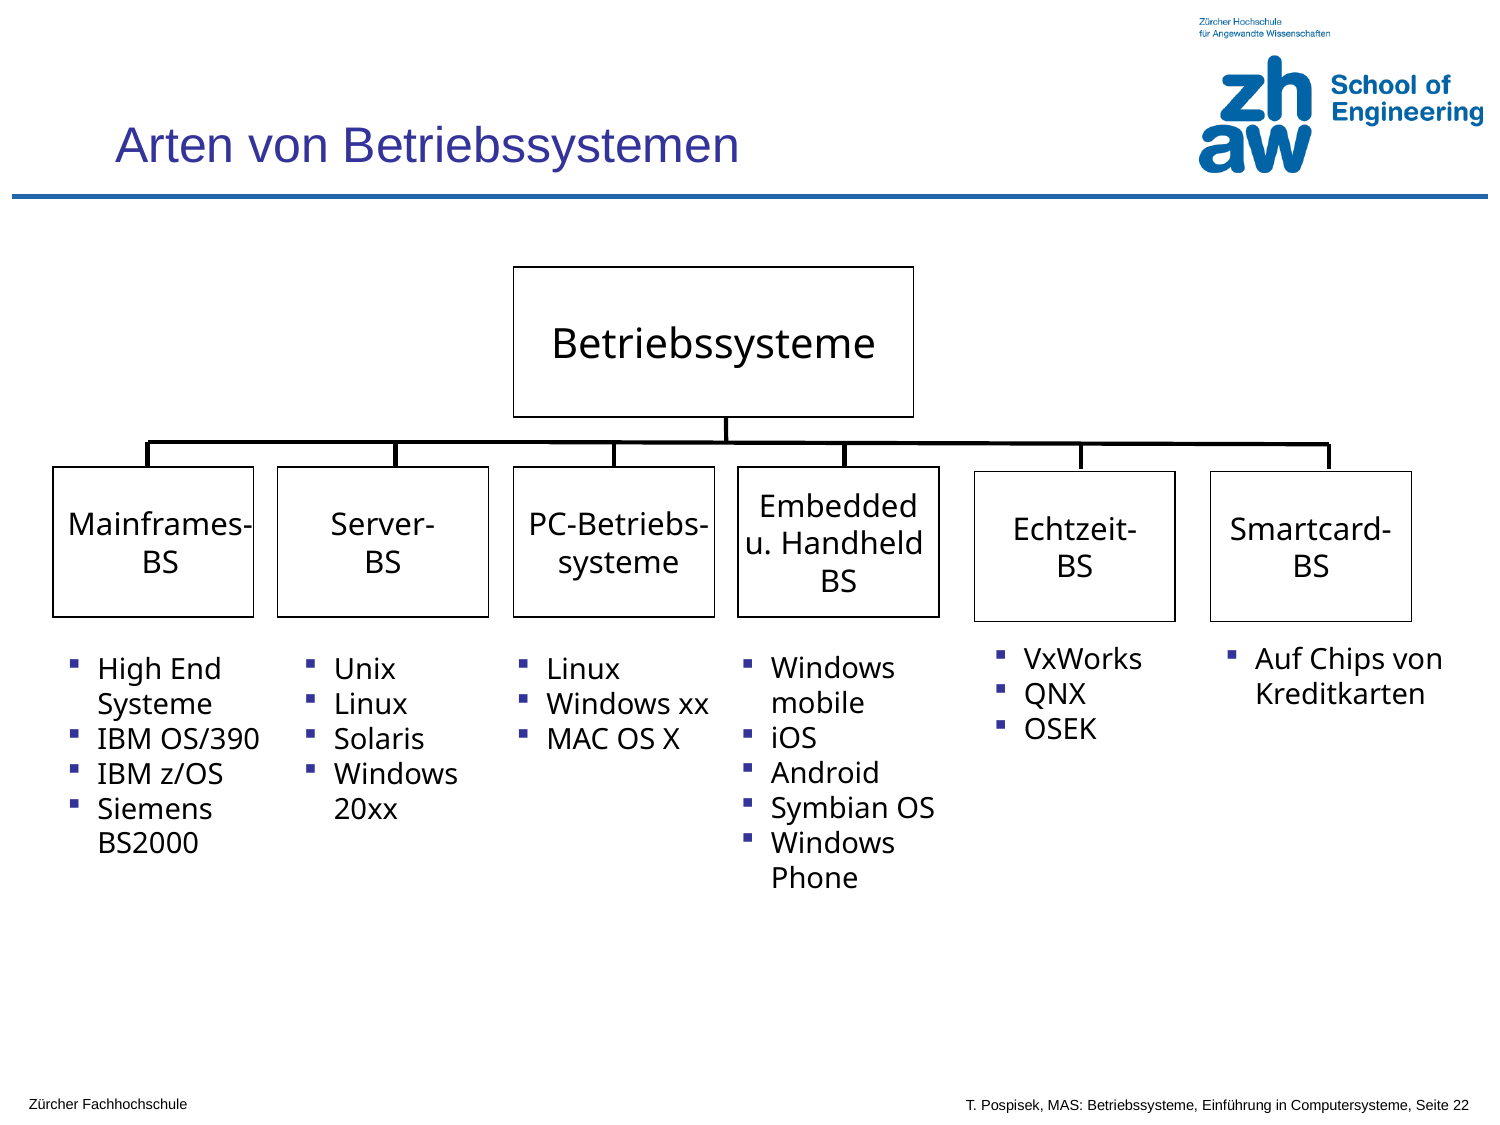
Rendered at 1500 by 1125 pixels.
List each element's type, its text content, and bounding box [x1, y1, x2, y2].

text_box VxWorks QNX OSEK [979, 633, 1176, 788]
text_box Betriebssysteme [513, 267, 914, 418]
picture [1199, 18, 1483, 173]
text_box Auf Chips von Kreditkarten [1210, 633, 1468, 719]
text_box Smartcard- BS [1210, 471, 1412, 622]
title Arten von Betriebssystemen [100, 42, 1434, 181]
text_box Embedded u. Handheld BS [738, 467, 939, 618]
text_box High End Systeme IBM OS/390 IBM z/OS Siemens BS2000 [52, 642, 325, 868]
text_box Linux Windows xx MAC OS X [501, 642, 726, 798]
text_box Unix Linux Solaris Windows 20xx [325, 642, 489, 833]
text_box Echtzeit- BS [974, 471, 1176, 622]
text_box Server- BS [277, 467, 489, 618]
text_box PC-Betriebs- systeme [513, 467, 715, 618]
text_box Mainframes- BS [52, 467, 254, 618]
text_box Windows mobile iOS Android Symbian OS Windows Phone [726, 642, 963, 937]
